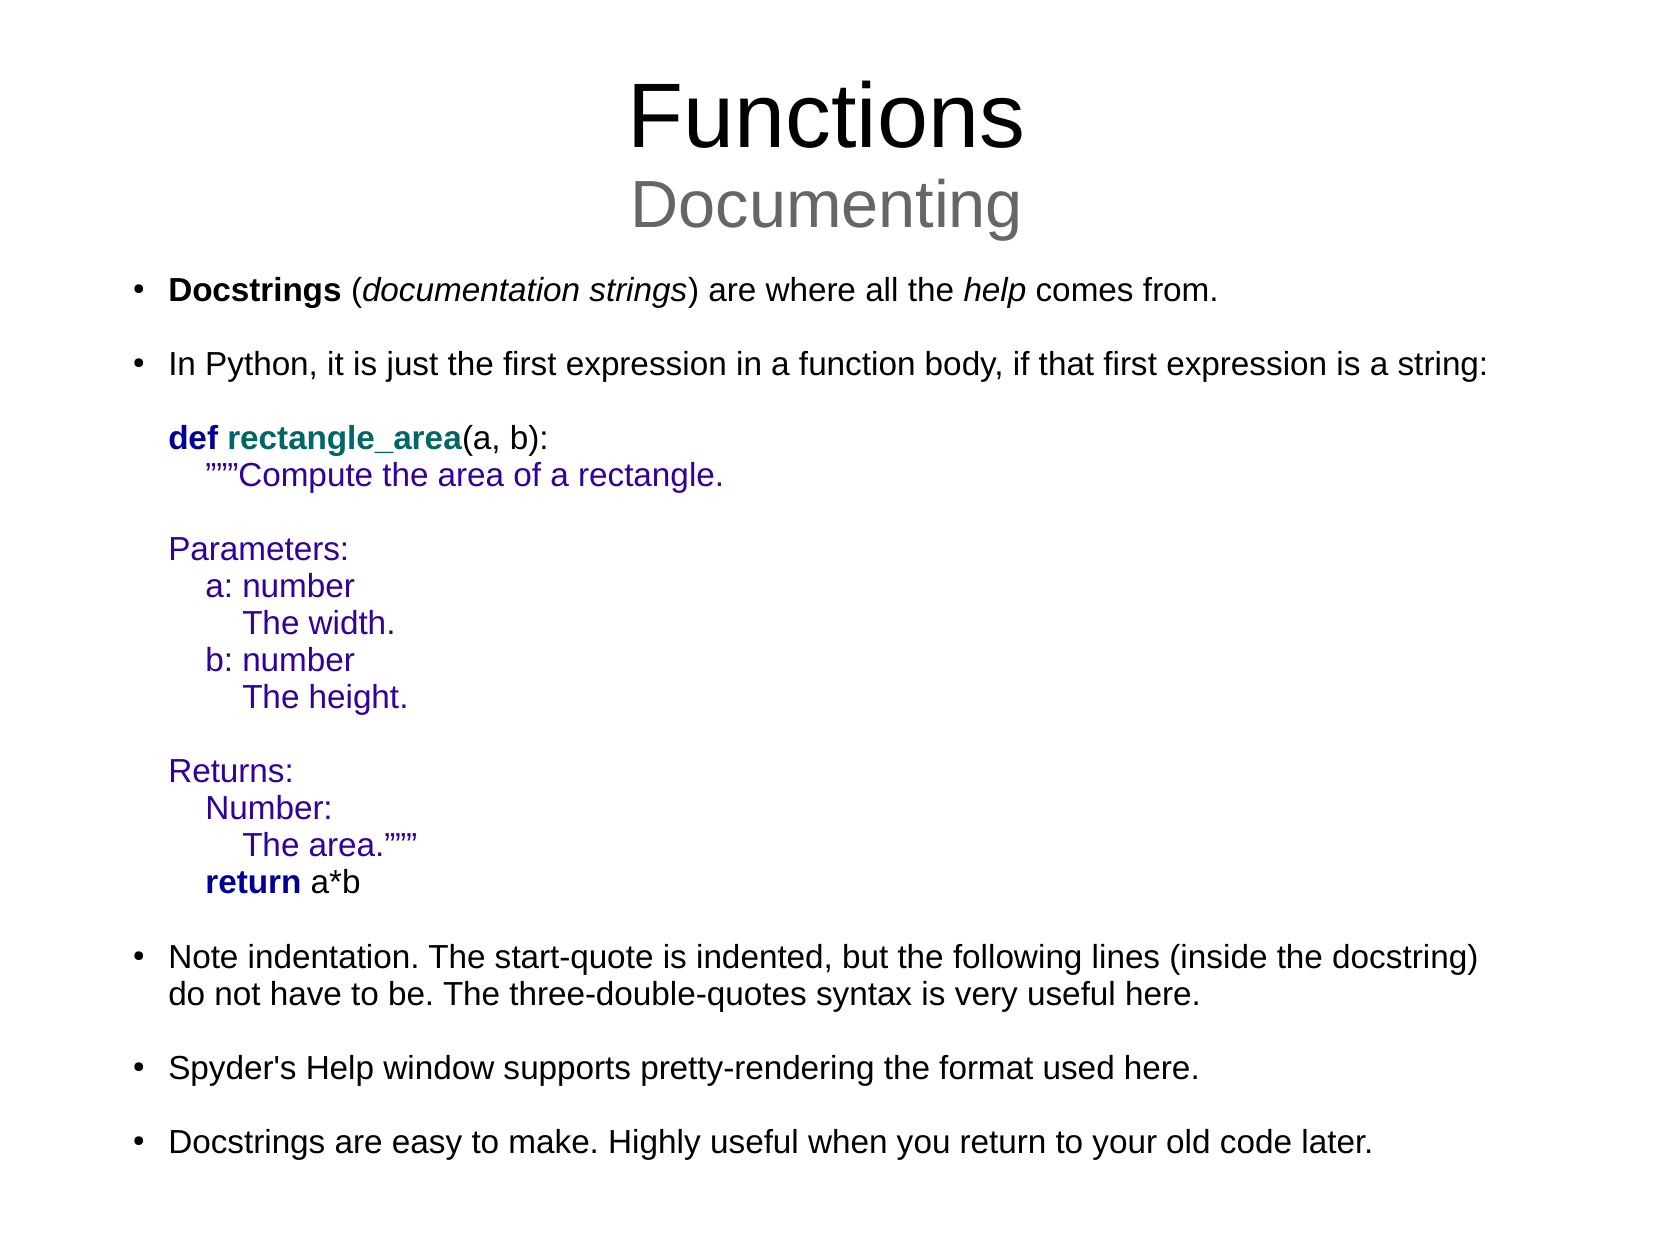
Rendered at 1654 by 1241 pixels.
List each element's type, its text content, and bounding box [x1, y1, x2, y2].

text_box Docstrings (documentation strings) are where all the help comes from. In Python, it is just the first expression in a function body, if that first expression is a string: def rectangle_area(a, b): ”””Compute the area of a rectangle. Parameters: a: number The width. b: number The height. Returns: Number: The area.””” return a*b Note indentation. The start-quote is indented, but the following lines (inside the docstring) do not have to be. The three-double-quotes syntax is very useful here. Spyder's Help window supports pretty-rendering the format used here. Docstrings are easy to make. Highly useful when you return to your old code later. [82, 264, 1561, 1179]
title Functions Documenting [82, 49, 1571, 257]
